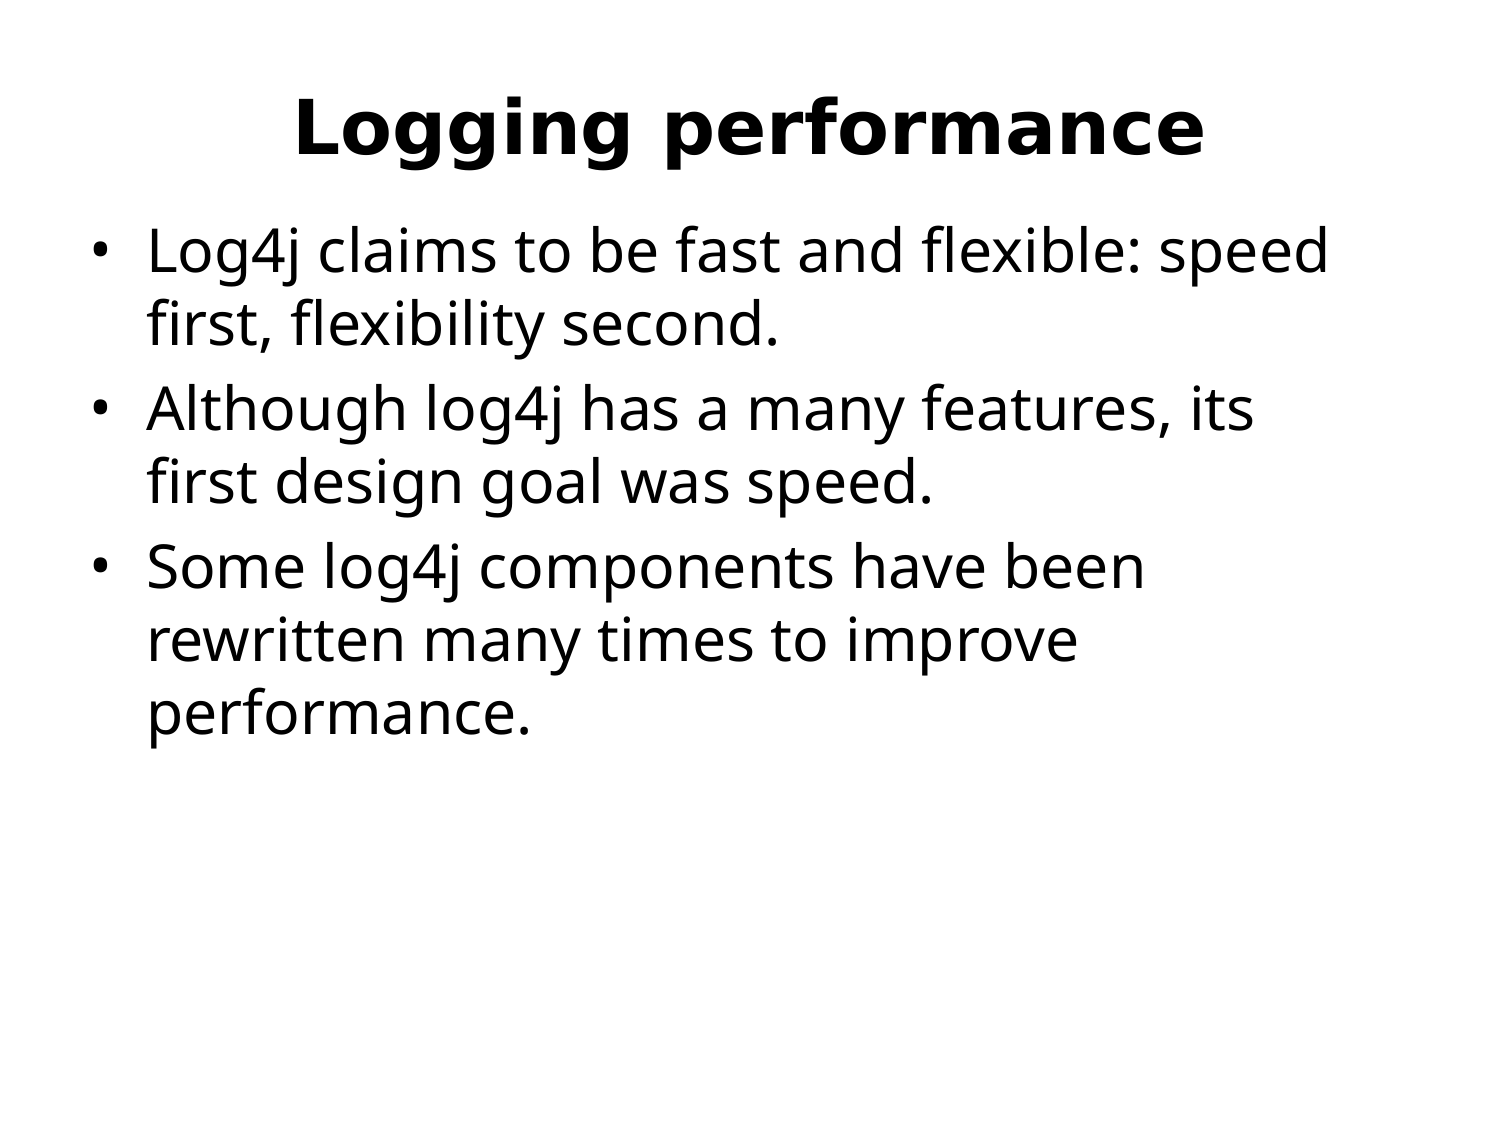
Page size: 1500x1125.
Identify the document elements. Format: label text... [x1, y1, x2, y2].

title Logging performance [75, 44, 1425, 177]
list Log4j claims to be fast and flexible: speed first, flexibility second. Although log4j has a many features, its first design goal was speed. Some log4j components have been rewritten many times to improve performance. [75, 204, 1395, 1075]
